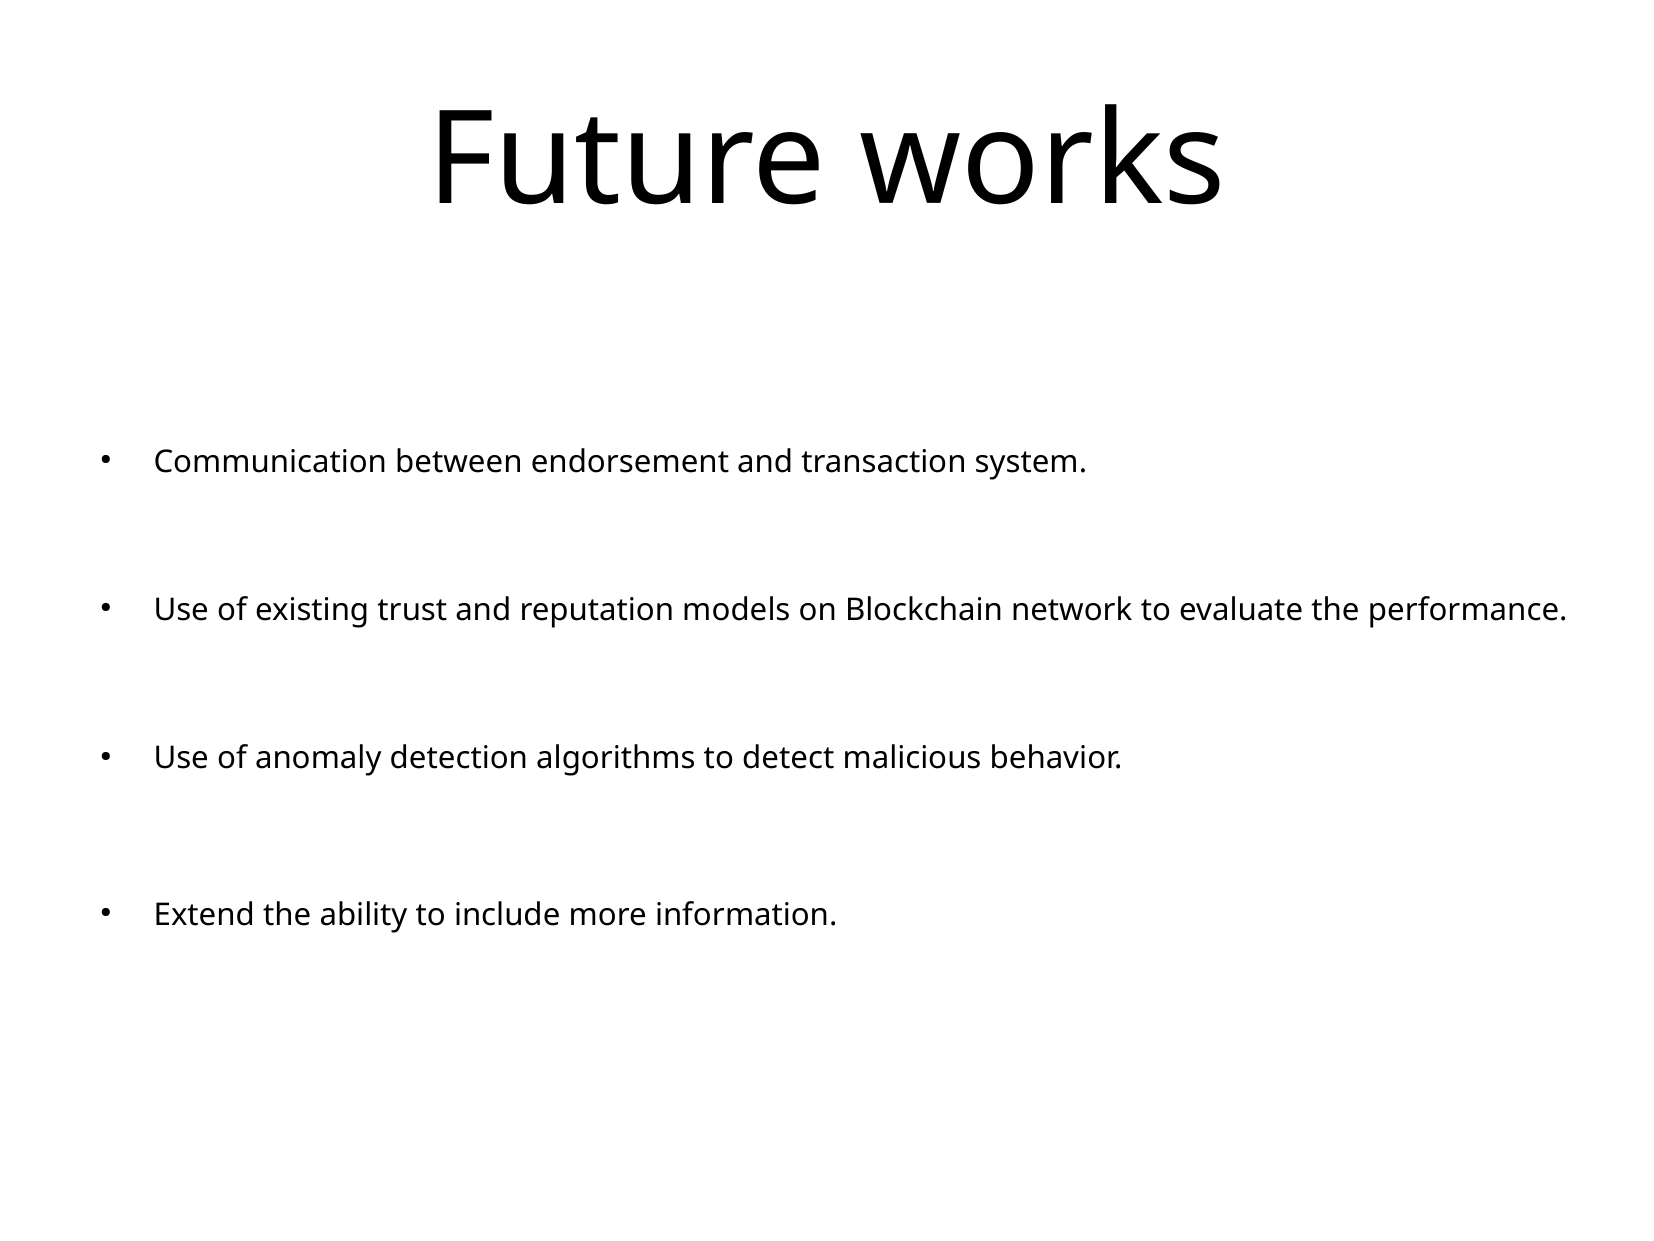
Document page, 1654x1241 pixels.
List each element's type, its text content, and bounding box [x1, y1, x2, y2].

title Future works [82, 49, 1571, 257]
list Communication between endorsement and transaction system. Use of existing trust and reputation models on Blockchain network to evaluate the performance. Use of anomaly detection algorithms to detect malicious behavior. Extend the ability to include more information. [82, 290, 1571, 1010]
